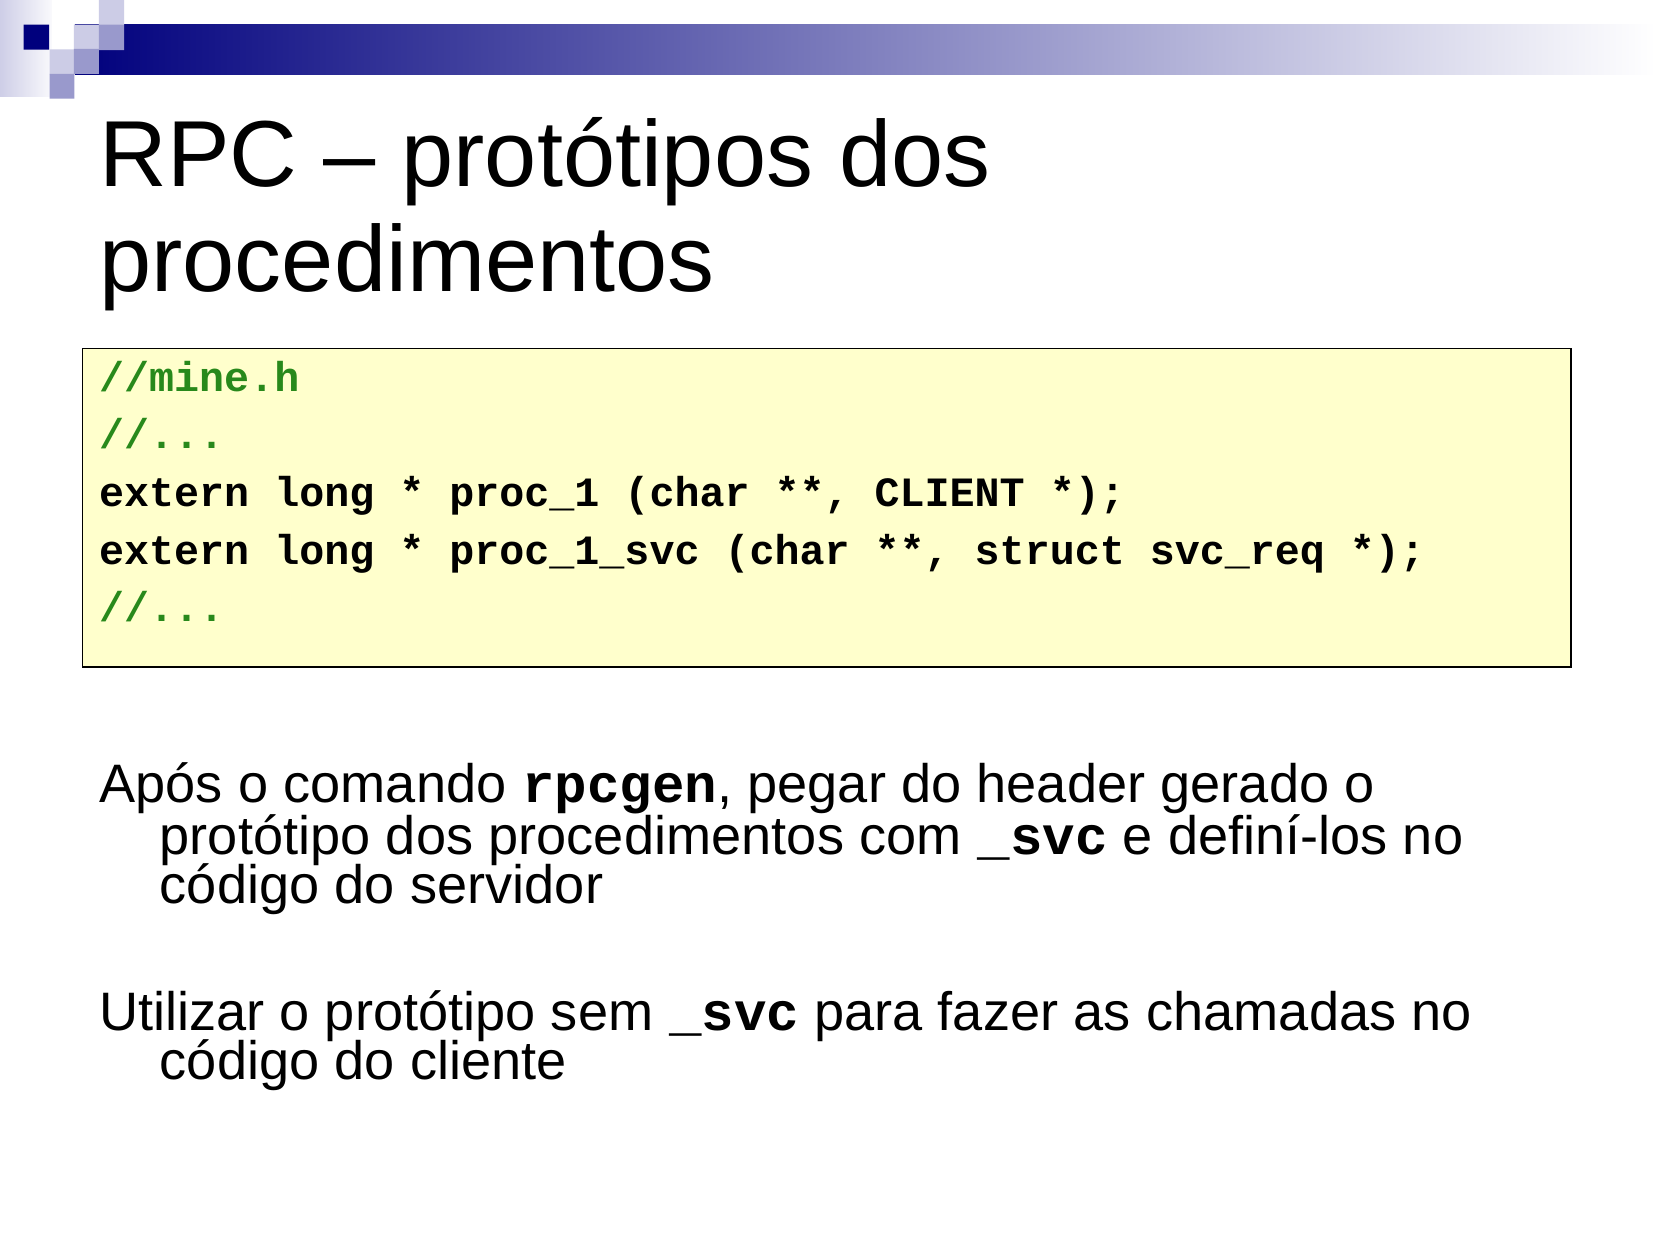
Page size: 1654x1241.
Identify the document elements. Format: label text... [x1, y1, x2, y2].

text_box //mine.h //... extern long * proc_1 (char **, CLIENT *); extern long * proc_1_svc (char **, struct svc_req *); //... [82, 348, 1572, 668]
list Após o comando rpcgen, pegar do header gerado o protótipo dos procedimentos com _svc e definí-los no código do servidor Utilizar o protótipo sem _svc para fazer as chamadas no código do cliente [82, 752, 1572, 1147]
title RPC – protótipos dos procedimentos [82, 82, 1572, 331]
